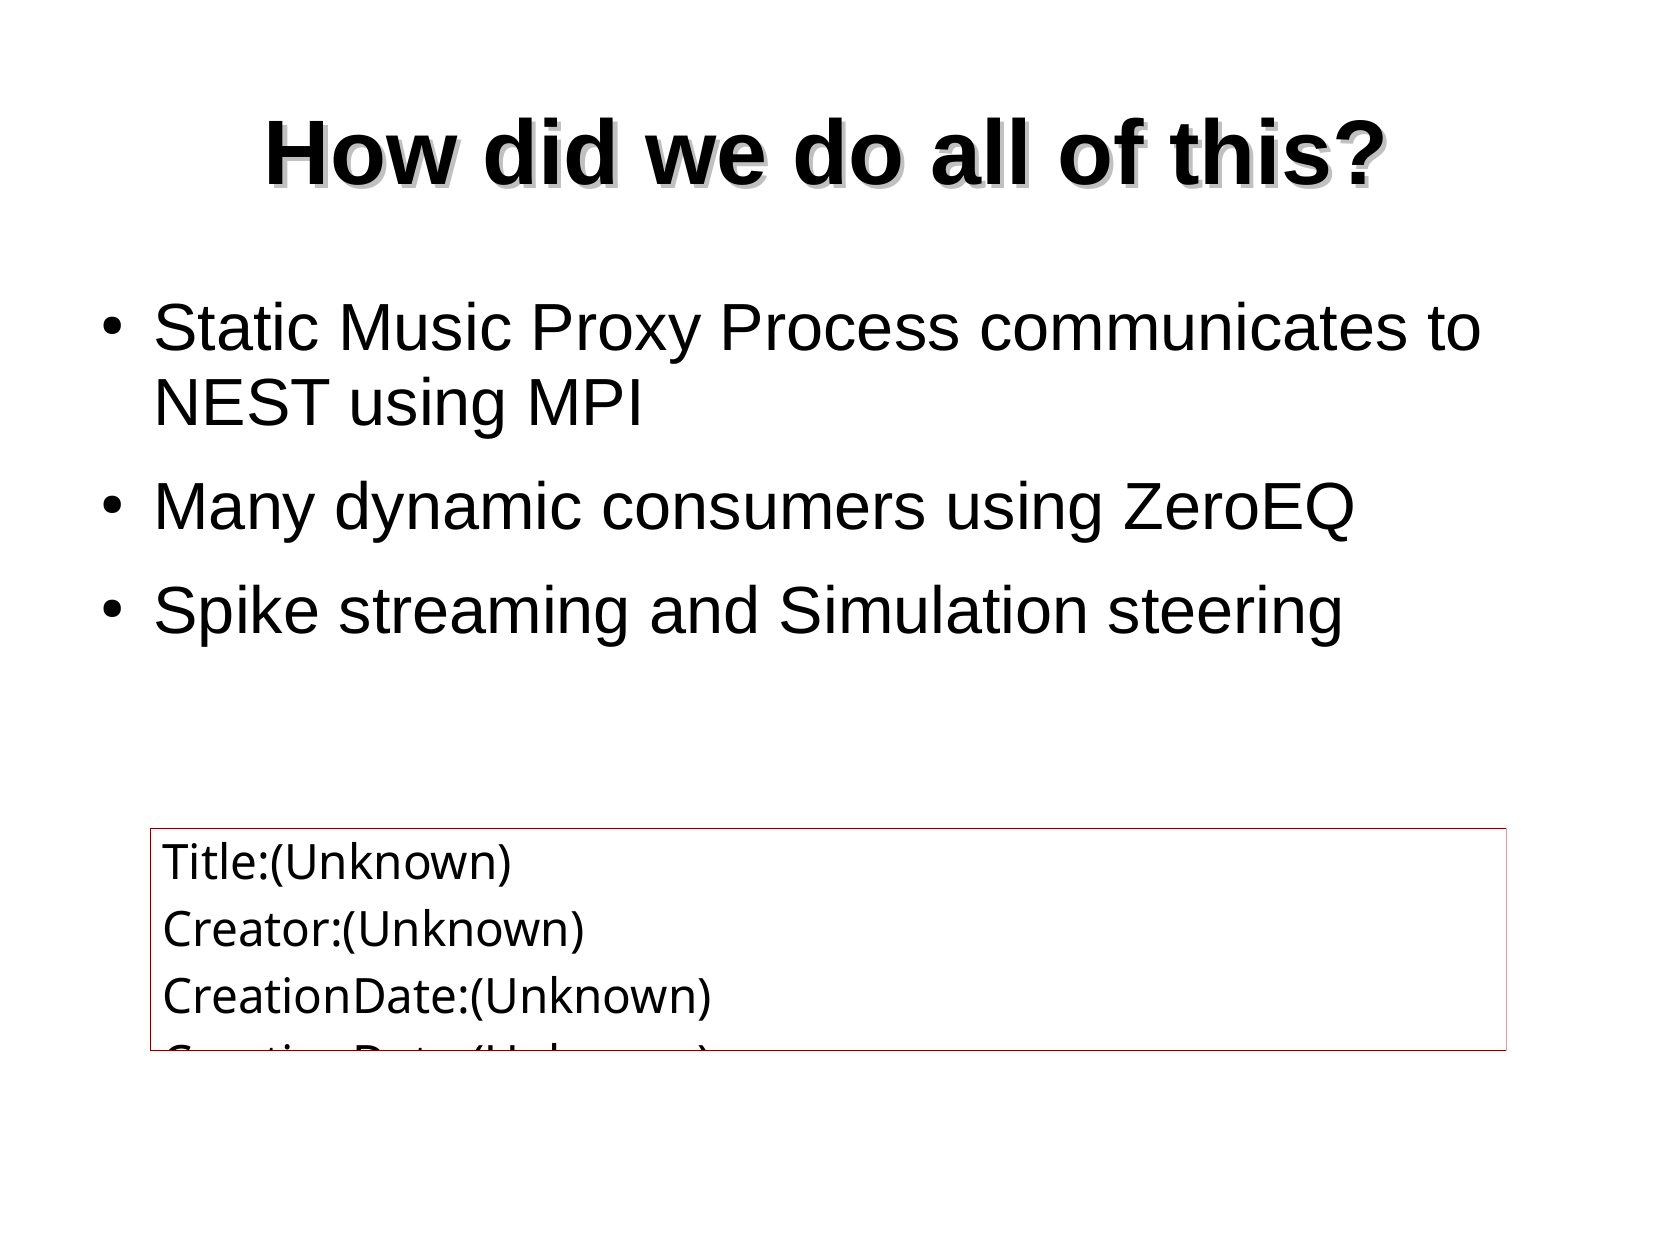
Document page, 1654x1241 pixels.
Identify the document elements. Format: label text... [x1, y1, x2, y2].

title How did we do all of this? [82, 49, 1571, 257]
picture [147, 825, 1507, 1051]
list Static Music Proxy Process communicates to NEST using MPI Many dynamic consumers using ZeroEQ Spike streaming and Simulation steering [82, 290, 1571, 1010]
